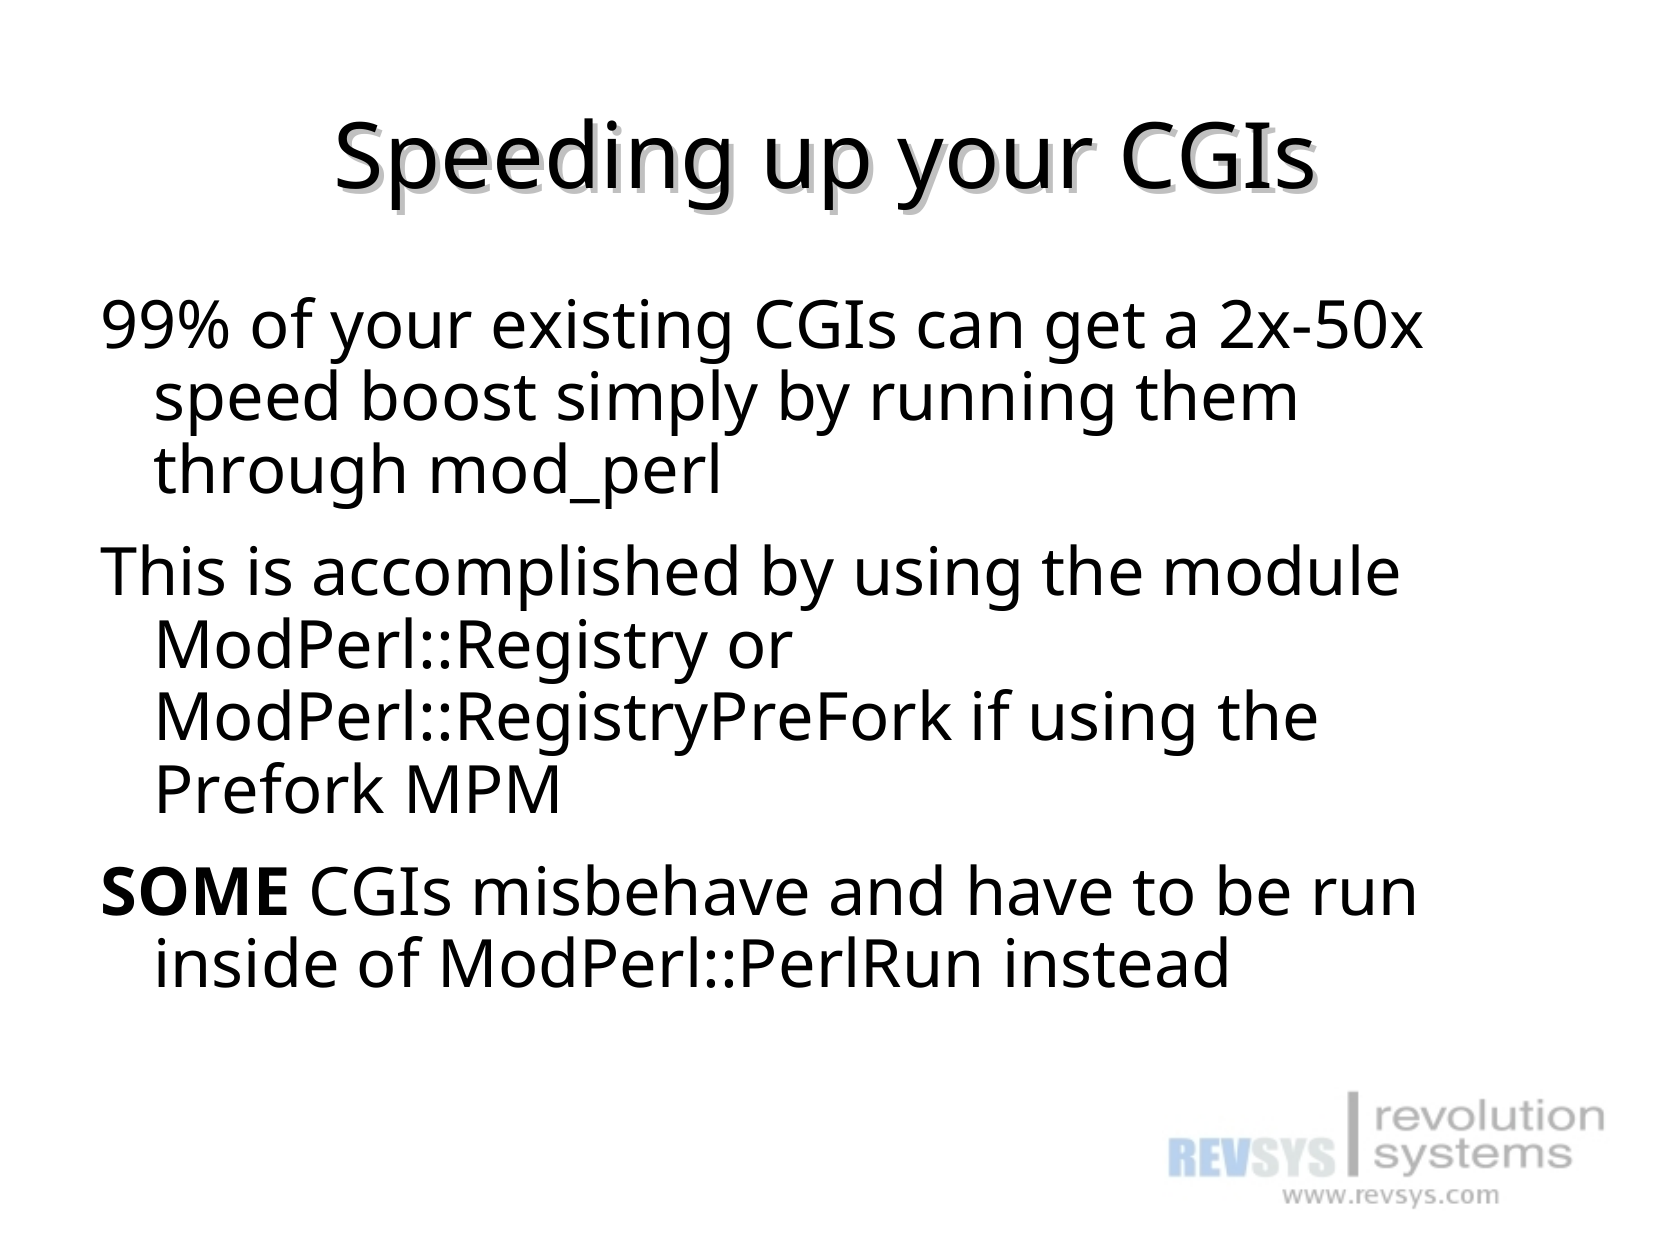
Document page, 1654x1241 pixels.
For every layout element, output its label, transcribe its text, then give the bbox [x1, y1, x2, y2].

title Speeding up your CGIs [82, 49, 1571, 257]
list 99% of your existing CGIs can get a 2x-50x speed boost simply by running them through mod_perl This is accomplished by using the module ModPerl::Registry or ModPerl::RegistryPreFork if using the Prefork MPM SOME CGIs misbehave and have to be run inside of ModPerl::PerlRun instead [82, 290, 1571, 1109]
picture [1162, 1087, 1613, 1211]
